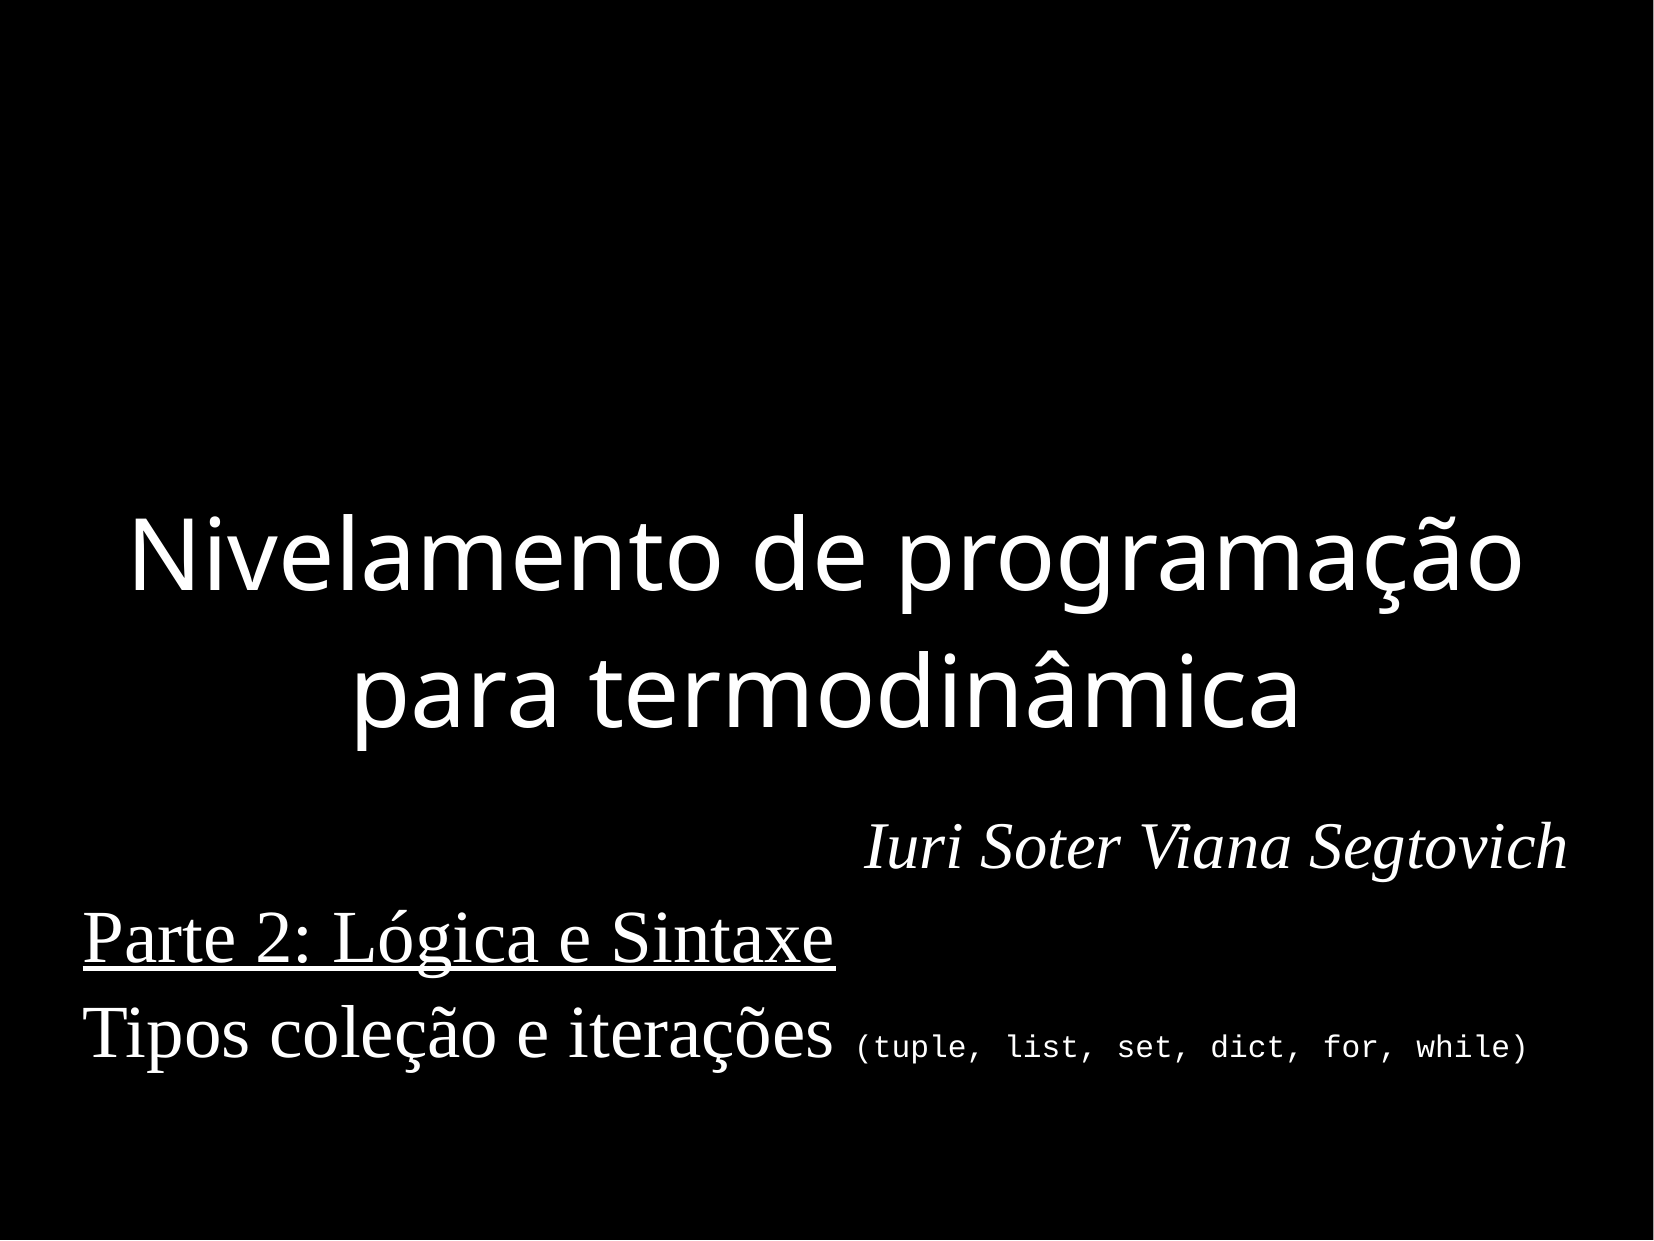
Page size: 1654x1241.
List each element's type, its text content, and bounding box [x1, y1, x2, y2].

list Iuri Soter Viana Segtovich Parte 2: Lógica e Sintaxe Tipos coleção e iterações (tuple, list, set, dict, for, while) [82, 809, 1571, 1241]
title Nivelamento de programação para termodinâmica [82, 445, 1571, 795]
